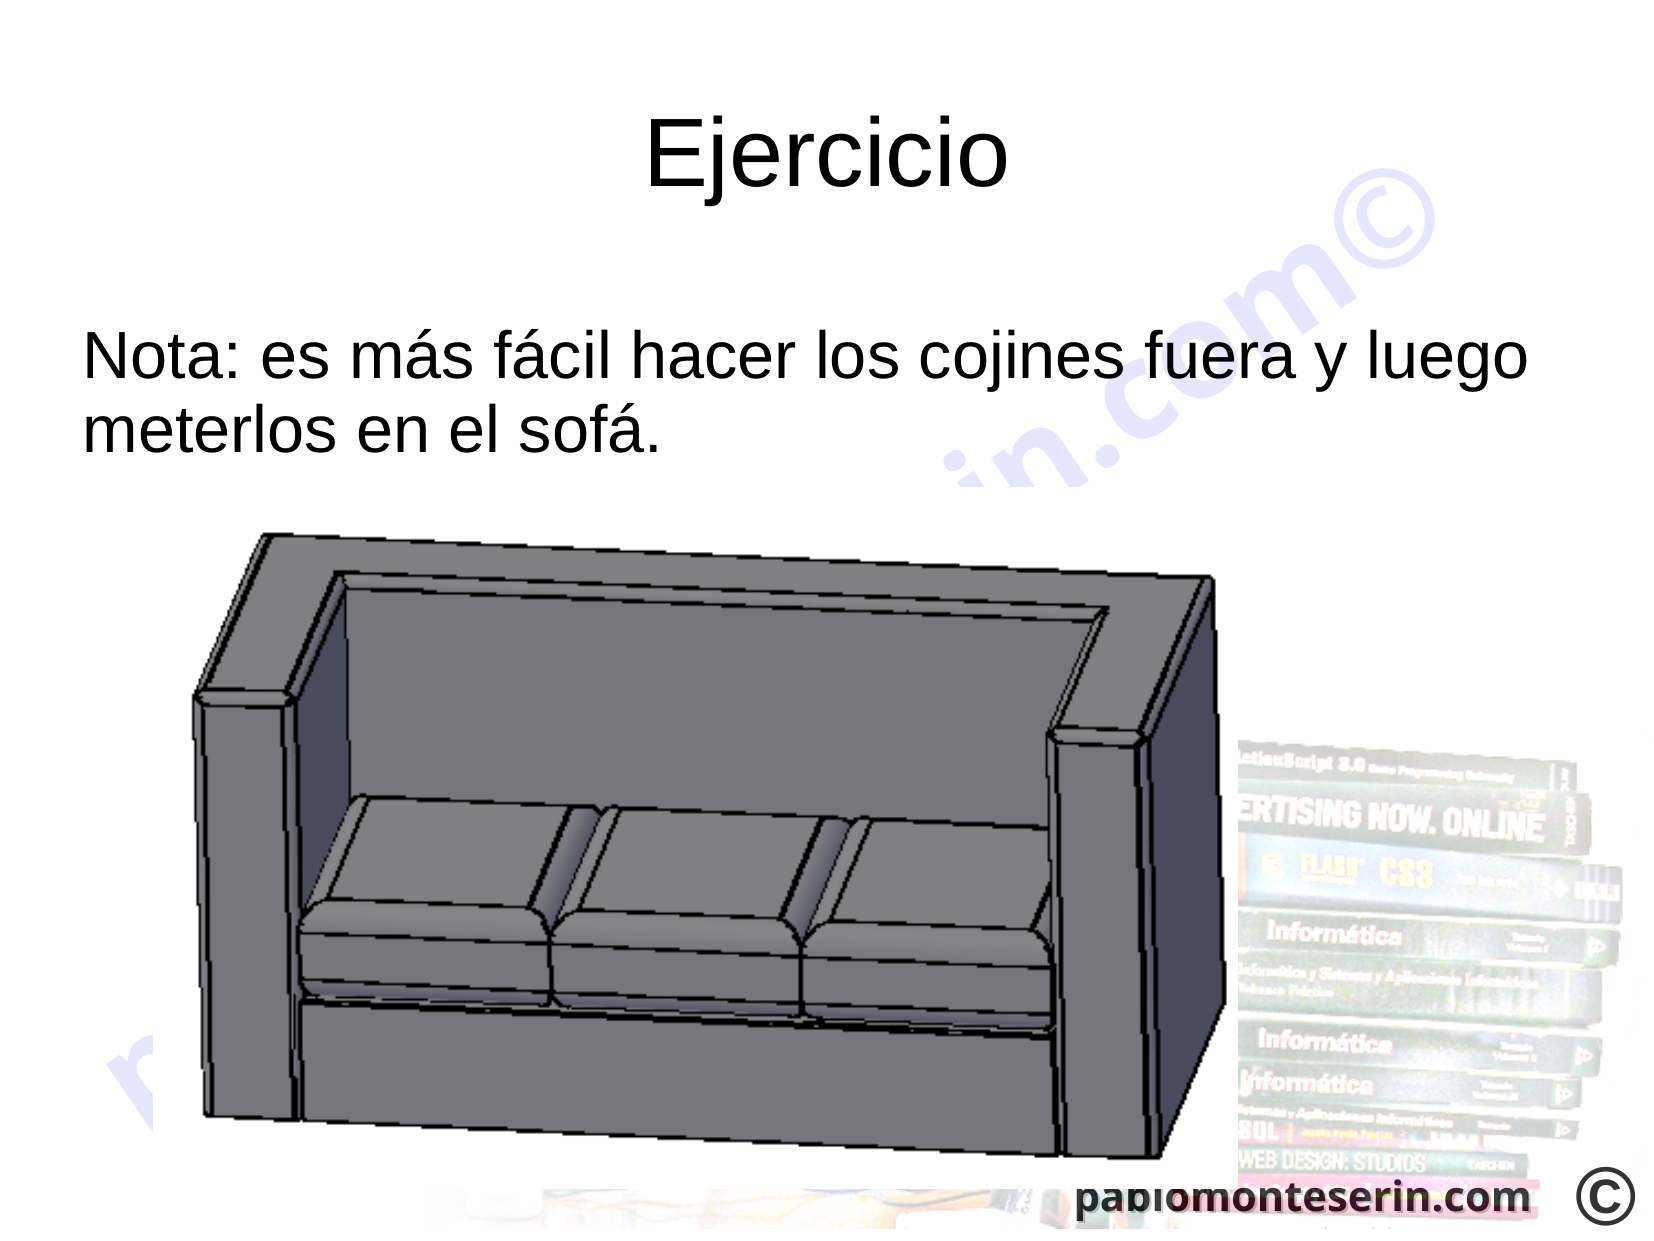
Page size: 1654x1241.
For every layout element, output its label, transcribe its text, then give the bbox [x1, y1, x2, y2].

title Ejercicio [82, 49, 1571, 257]
picture [153, 488, 1654, 1229]
subtitle Nota: es más fácil hacer los cojines fuera y luego meterlos en el sofá. [82, 297, 1571, 488]
